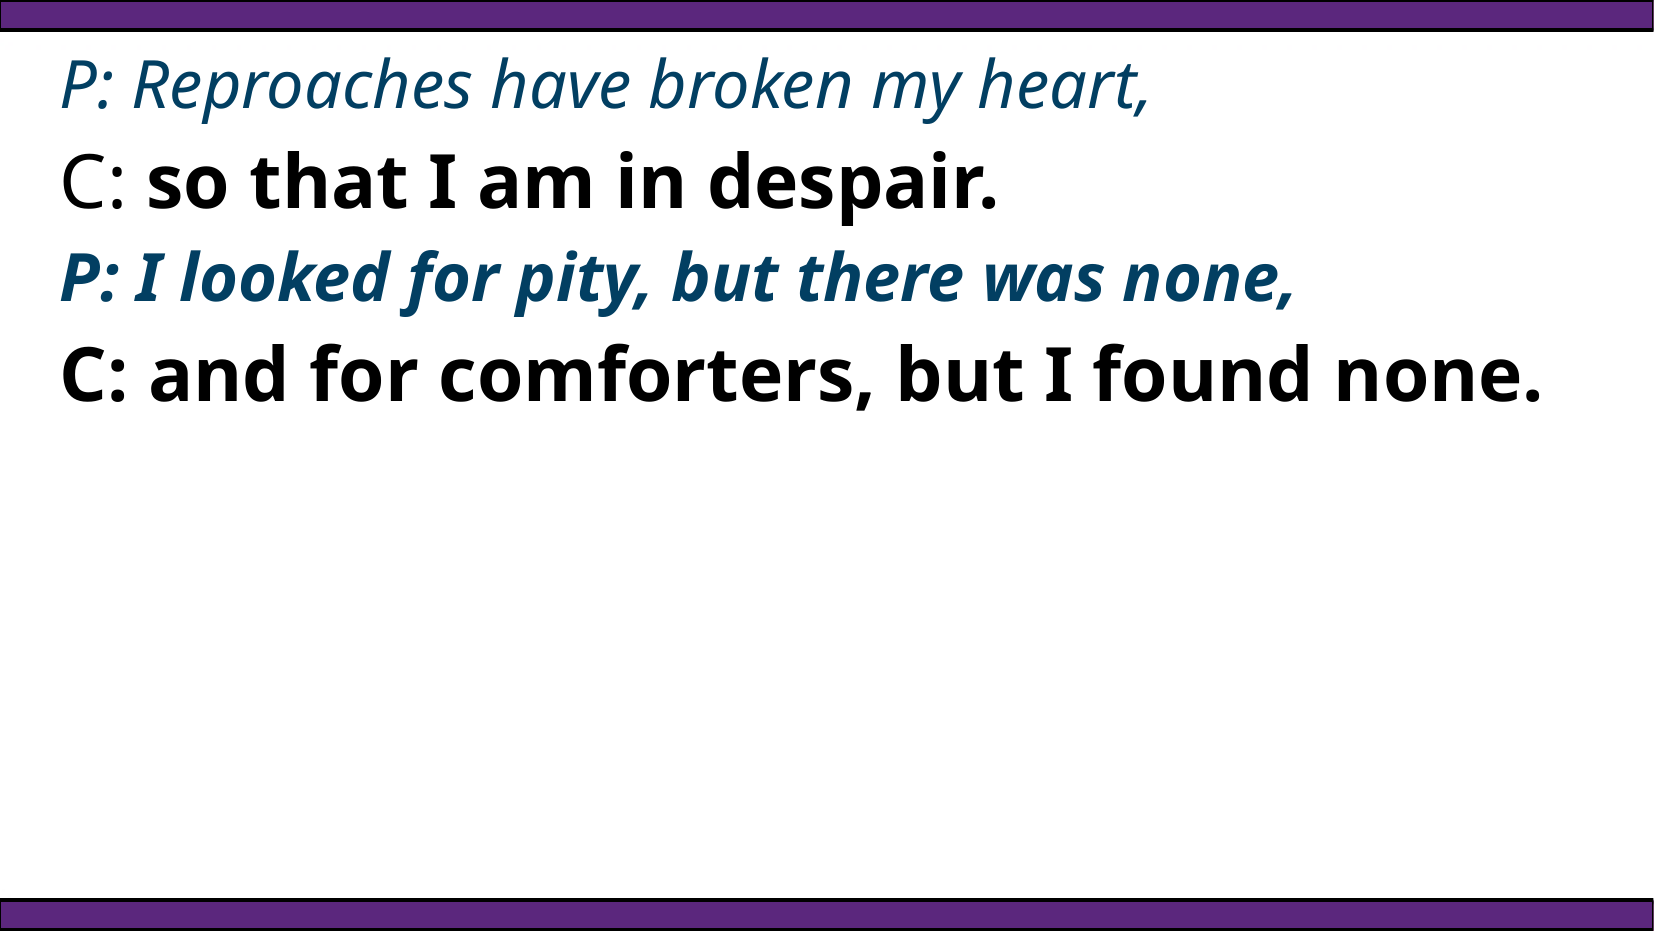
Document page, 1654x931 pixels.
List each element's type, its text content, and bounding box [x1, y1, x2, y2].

text_box [0, 900, 1654, 931]
text_box [0, 0, 1654, 31]
text_box P: Reproaches have broken my heart, C: so that I am in despair. P: I looked for pity, but there was none, C: and for comforters, but I found none. [45, 30, 1606, 422]
picture [0, 31, 1654, 900]
